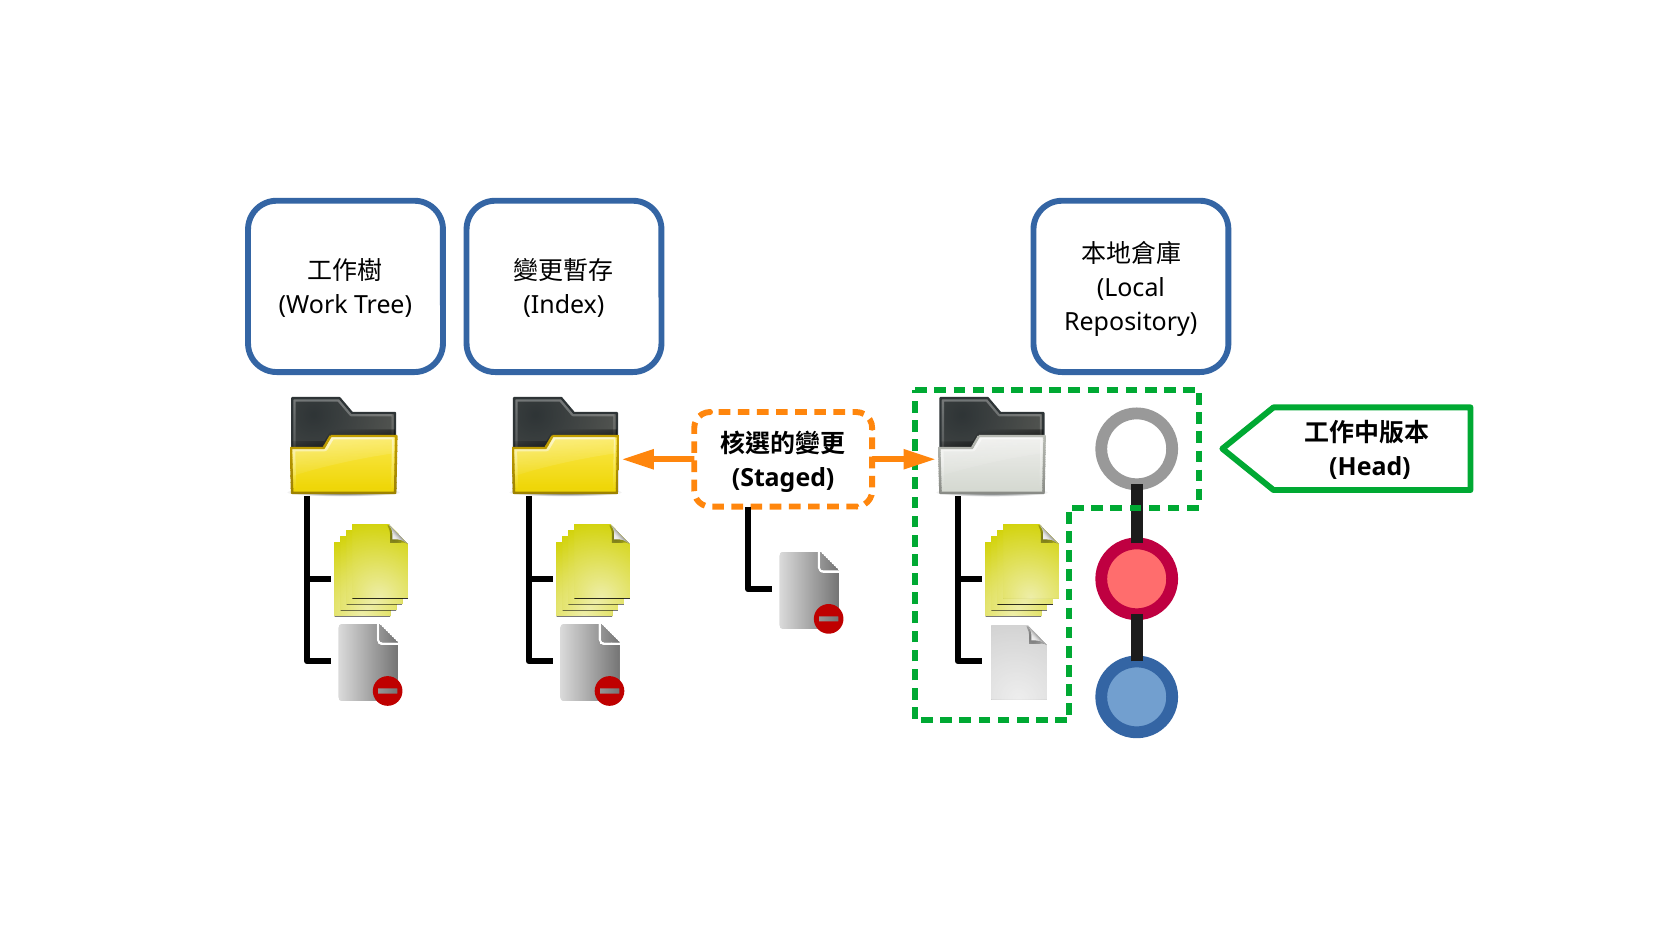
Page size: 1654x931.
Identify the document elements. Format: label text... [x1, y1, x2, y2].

text_box 工作樹 (Work Tree) [248, 200, 443, 373]
picture [508, 387, 623, 503]
text_box 本地倉庫 (Local Repository) [1033, 200, 1229, 373]
text_box [1101, 661, 1173, 733]
picture [761, 543, 857, 638]
picture [320, 520, 422, 710]
picture [542, 520, 644, 710]
text_box 工作中版本 (Head) [1287, 407, 1453, 491]
picture [286, 387, 401, 503]
text_box [1101, 543, 1173, 614]
text_box 核選的變更 (Staged) [694, 412, 873, 507]
text_box [1101, 413, 1173, 484]
picture [971, 520, 1073, 705]
picture [934, 387, 1050, 503]
text_box 變更暫存 (Index) [466, 200, 662, 373]
